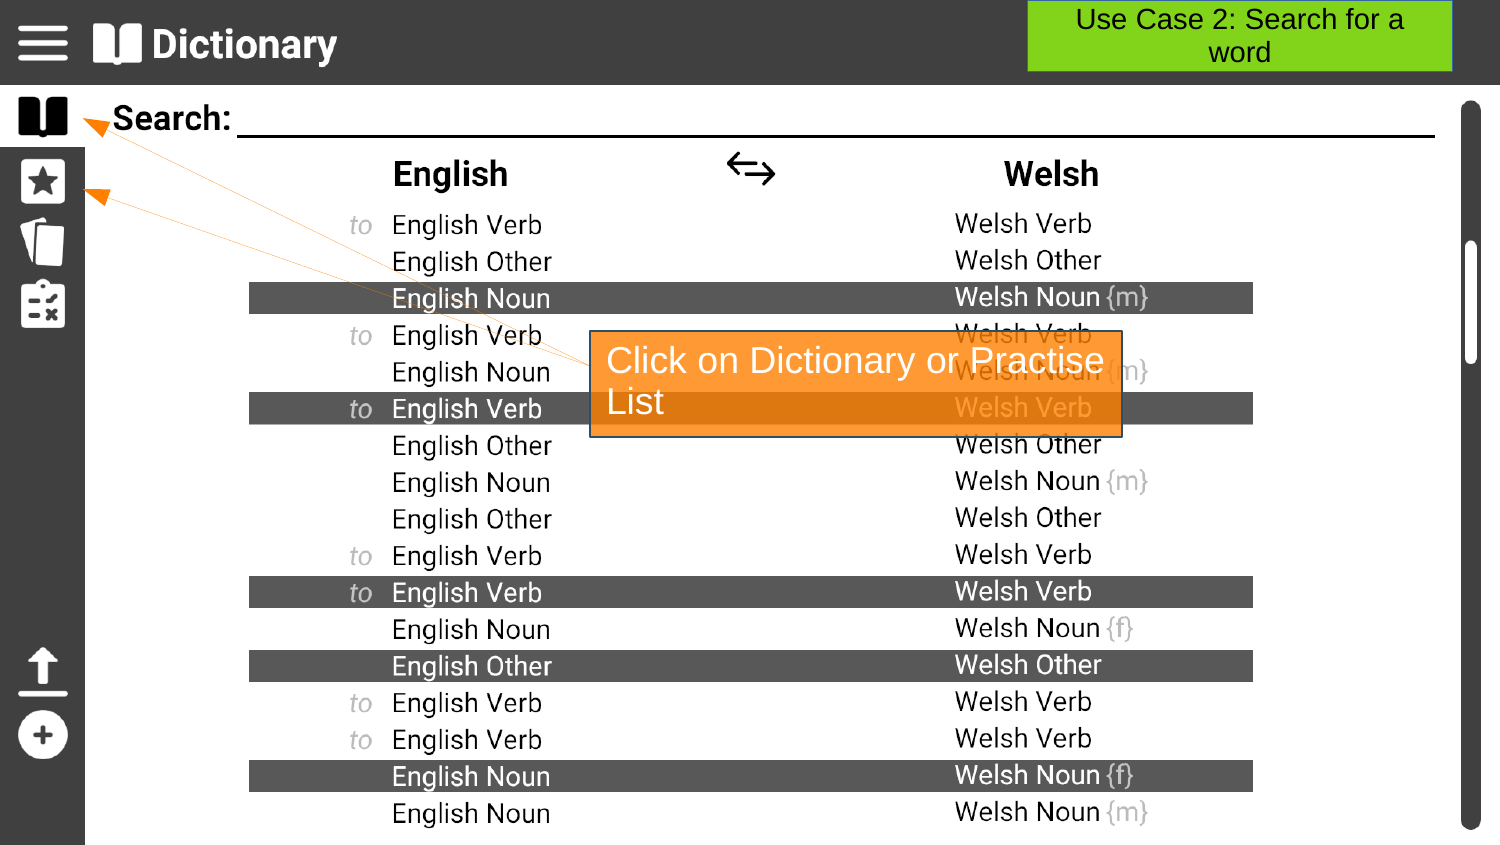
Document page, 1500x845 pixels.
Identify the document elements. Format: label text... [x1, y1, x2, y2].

picture [0, 0, 1500, 845]
text_box Use Case 2: Search for a word [1027, 0, 1453, 72]
text_box Click on Dictionary or Practise List [590, 330, 1123, 438]
